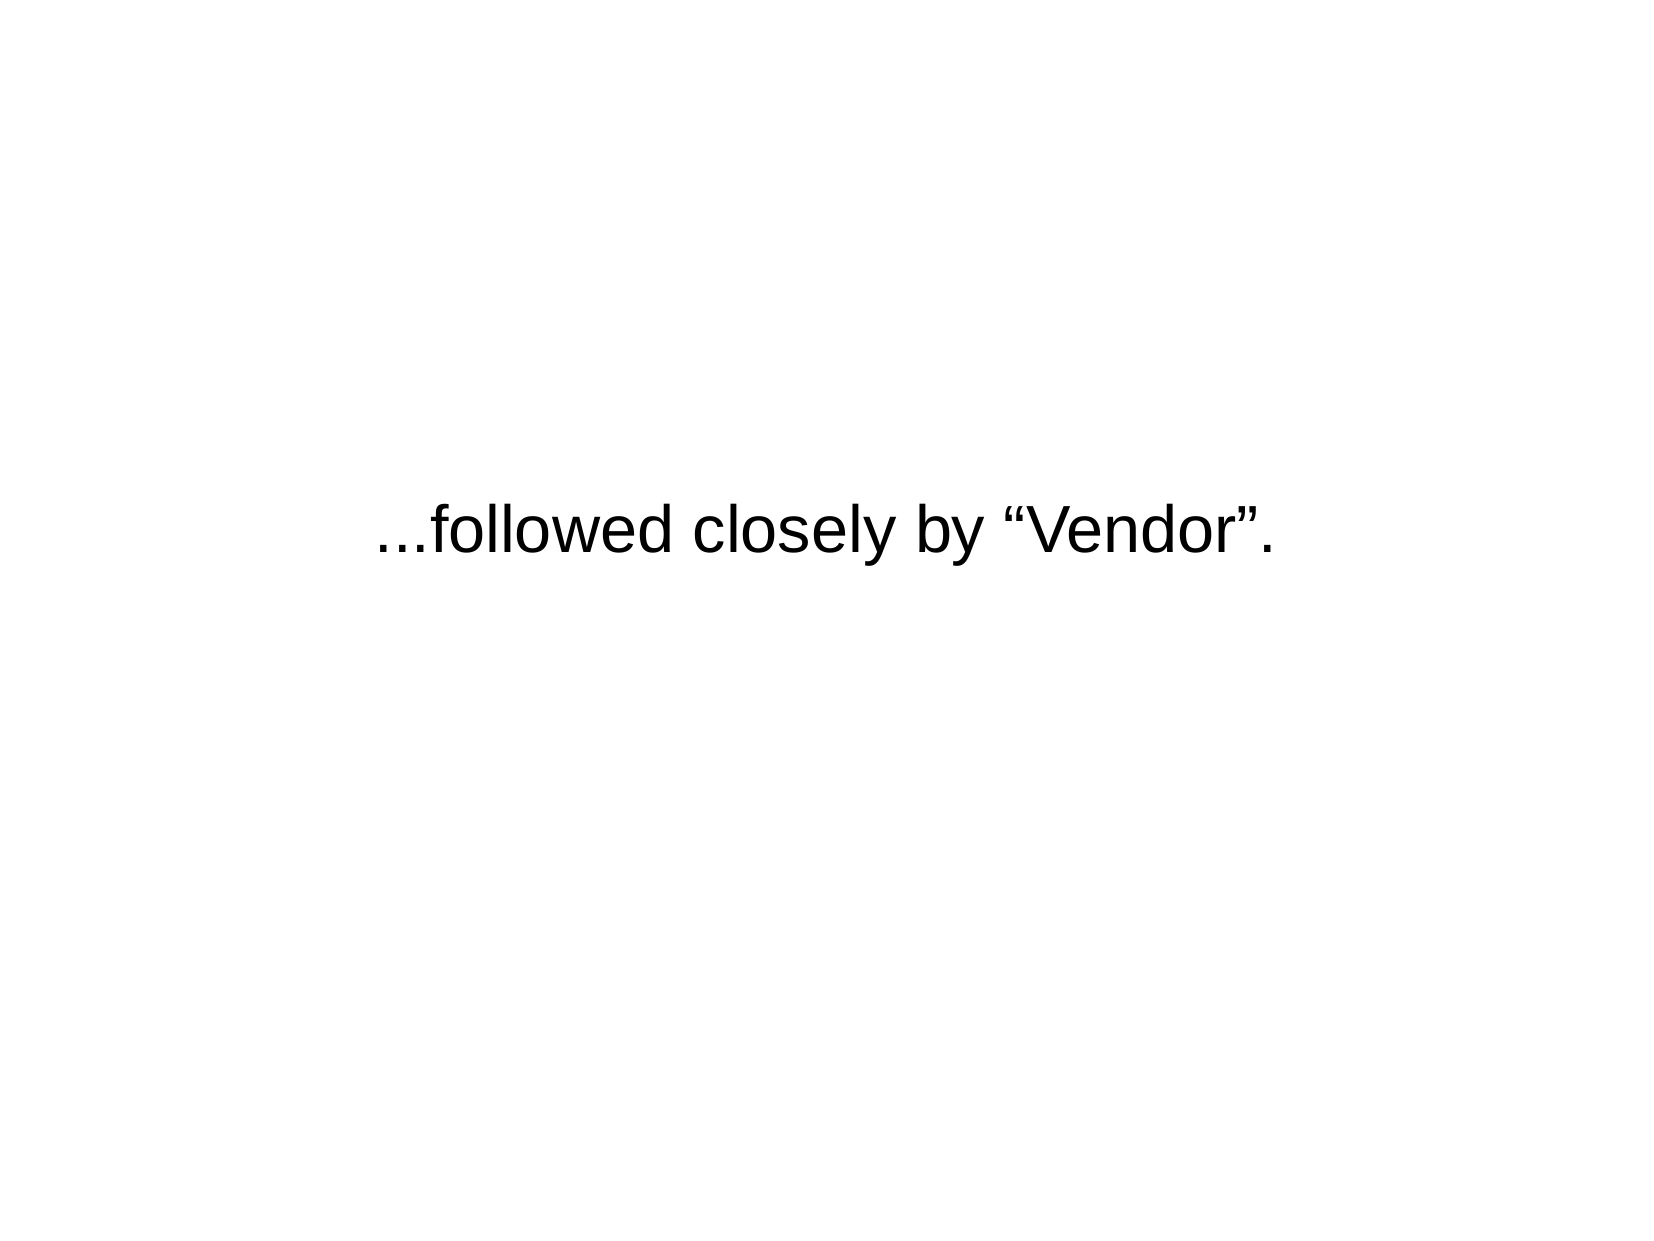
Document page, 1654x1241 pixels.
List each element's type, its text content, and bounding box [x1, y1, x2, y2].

subtitle ...followed closely by “Vendor”. [82, 49, 1571, 1010]
